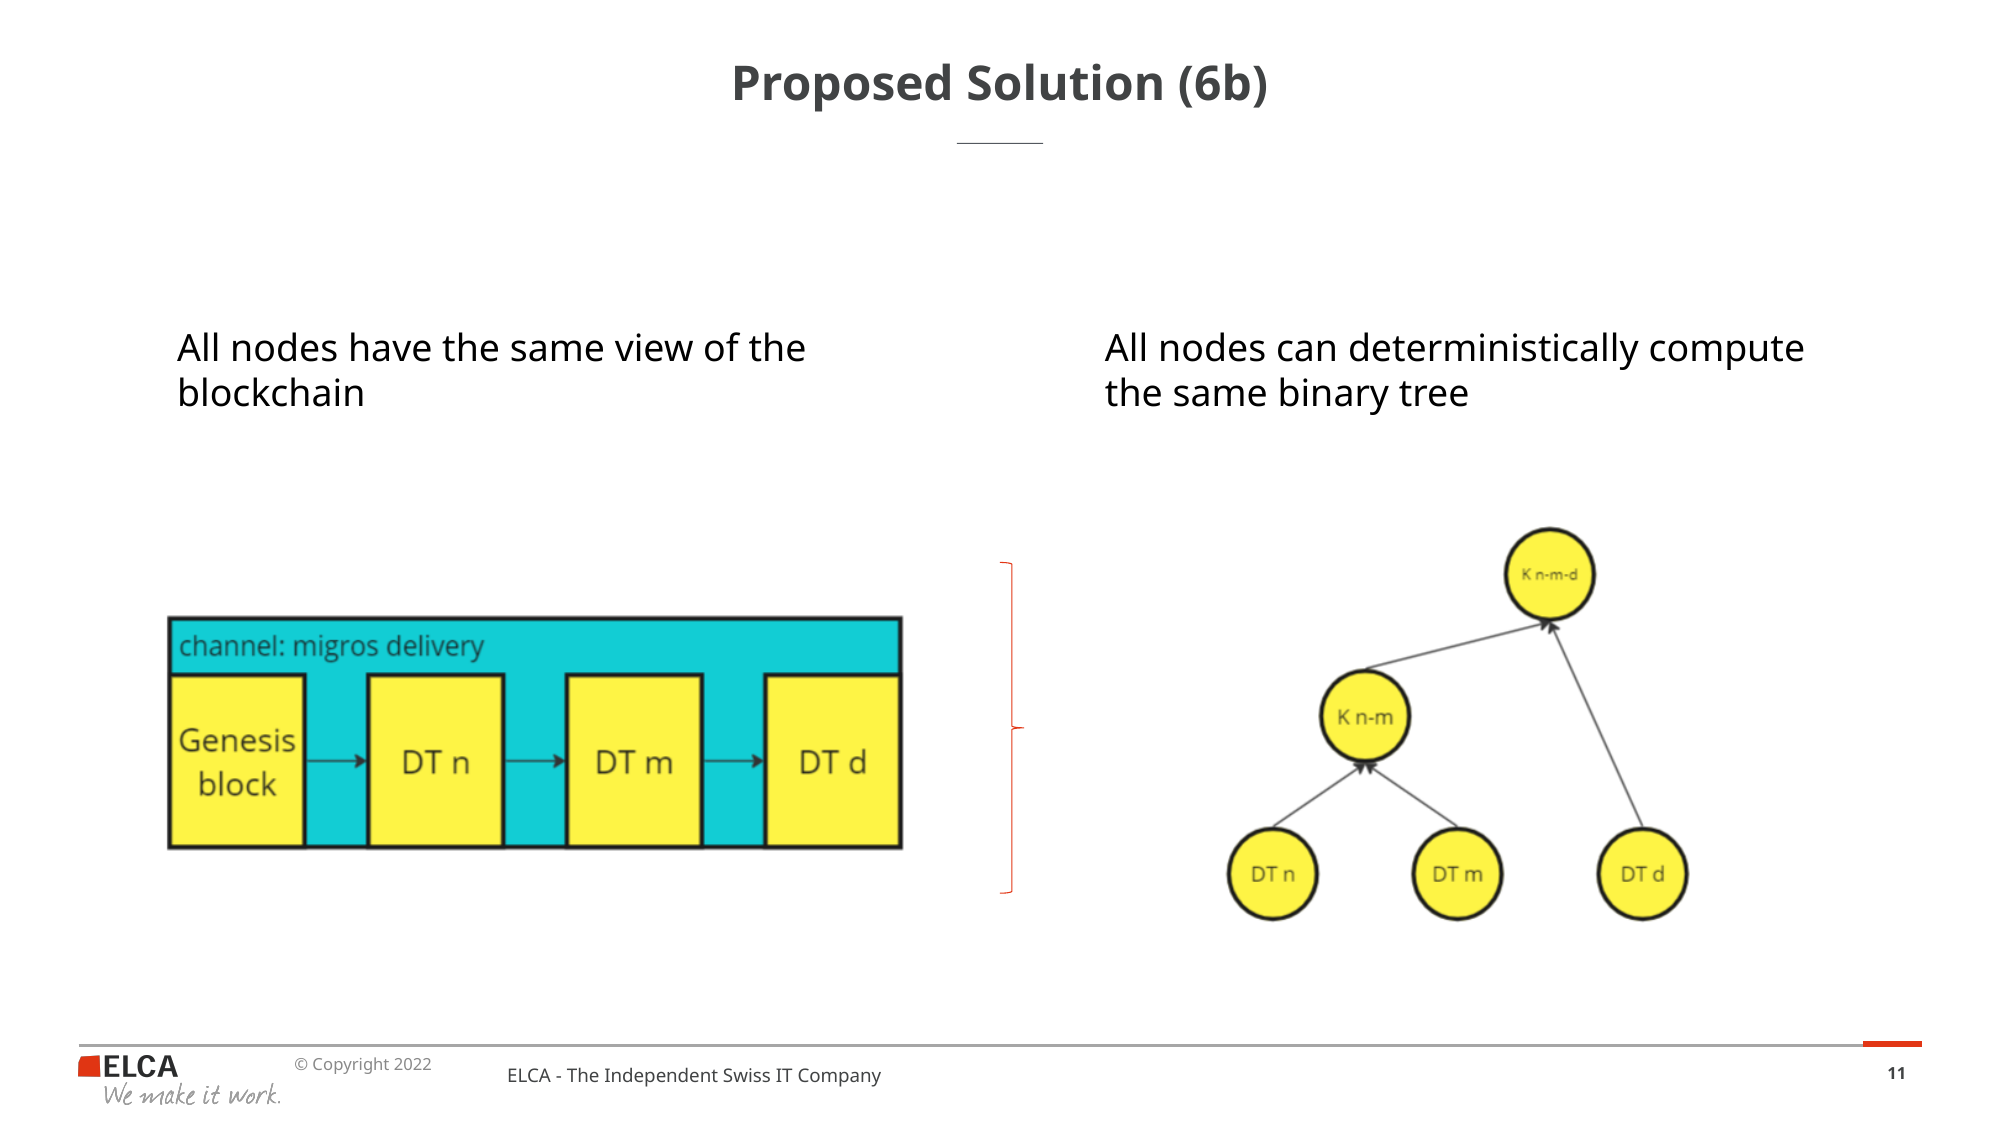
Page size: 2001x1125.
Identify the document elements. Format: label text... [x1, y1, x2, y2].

text_box All nodes can deterministically compute the same binary tree [1090, 315, 1838, 422]
text_box ELCA - The Independent Swiss IT Company [492, 1045, 1860, 1105]
picture [1222, 520, 1706, 936]
text_box All nodes have the same view of the blockchain [162, 315, 910, 422]
text_box [1860, 1045, 1934, 1105]
picture [162, 609, 910, 857]
title Proposed Solution (6b) [93, 51, 1907, 144]
